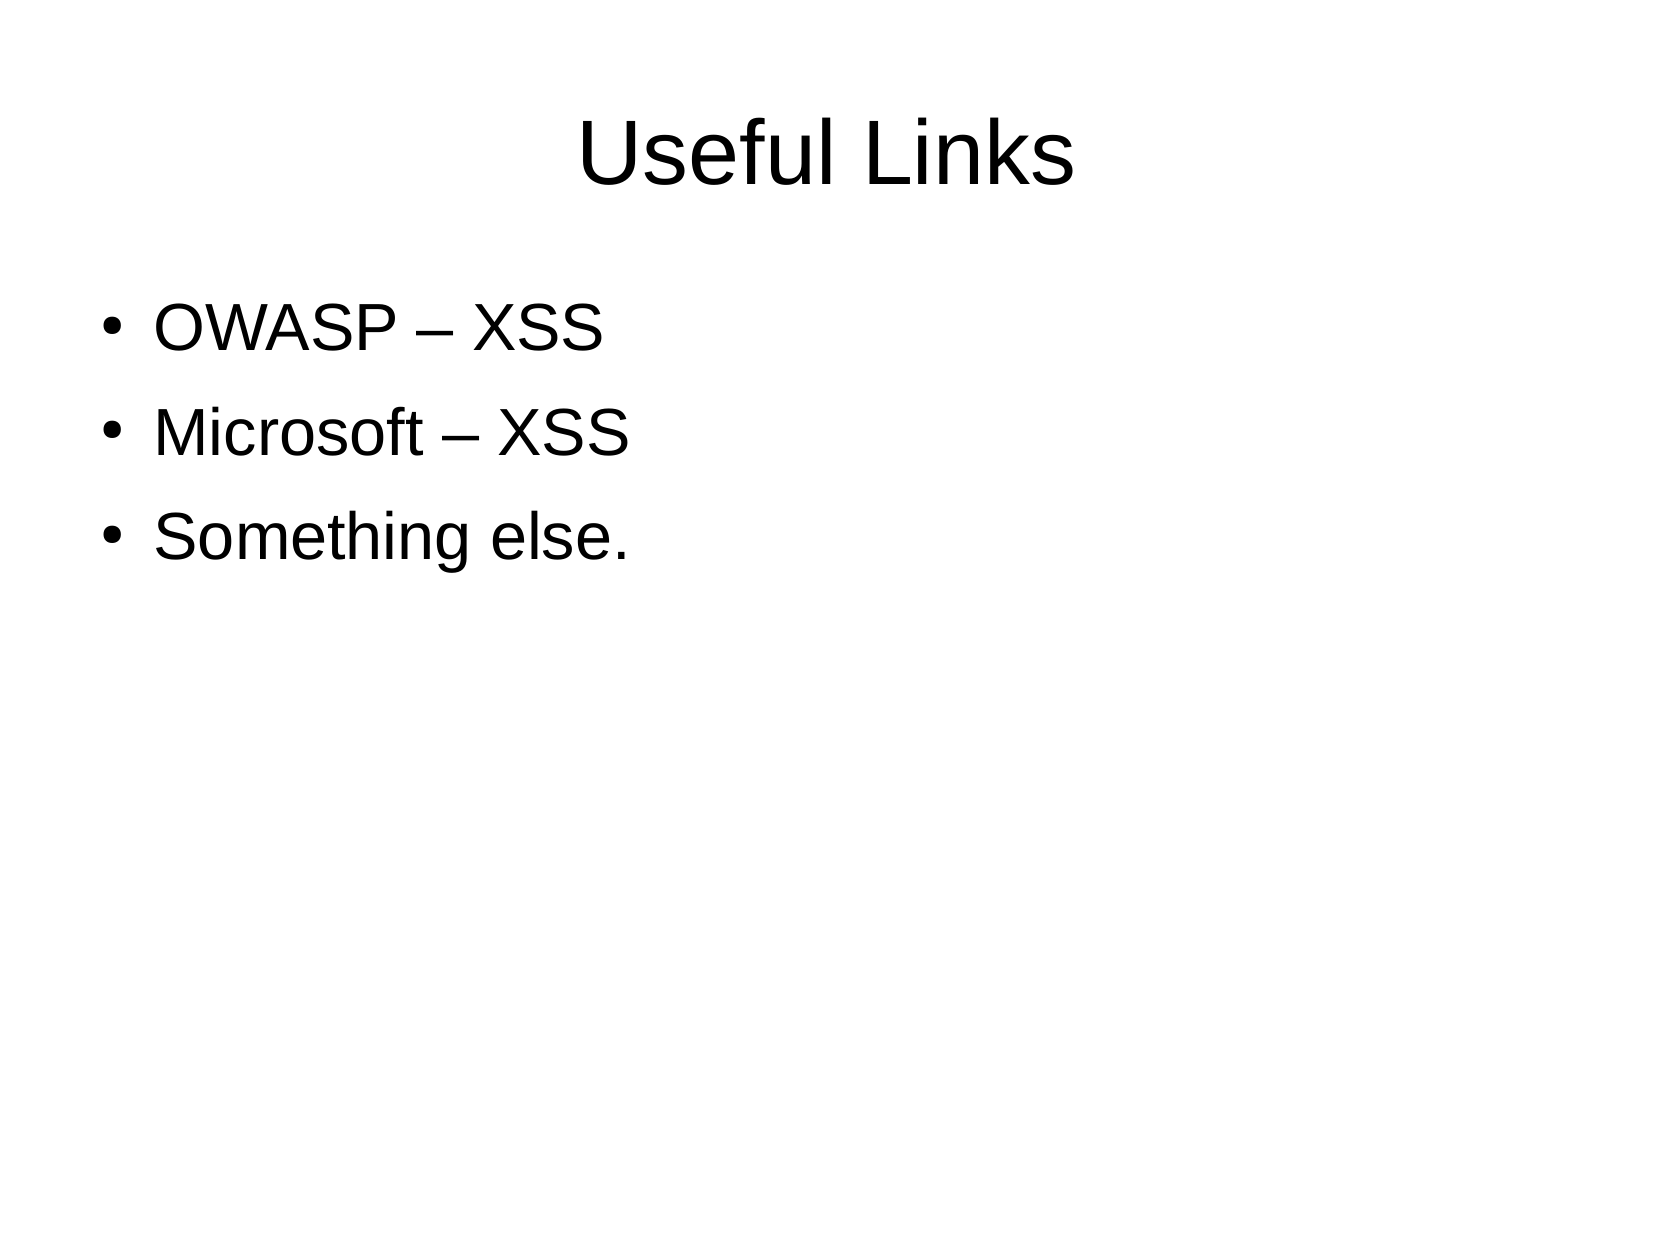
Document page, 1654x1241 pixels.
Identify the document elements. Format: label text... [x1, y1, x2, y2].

list OWASP – XSS Microsoft – XSS Something else. [82, 290, 1571, 1109]
title Useful Links [82, 49, 1571, 257]
